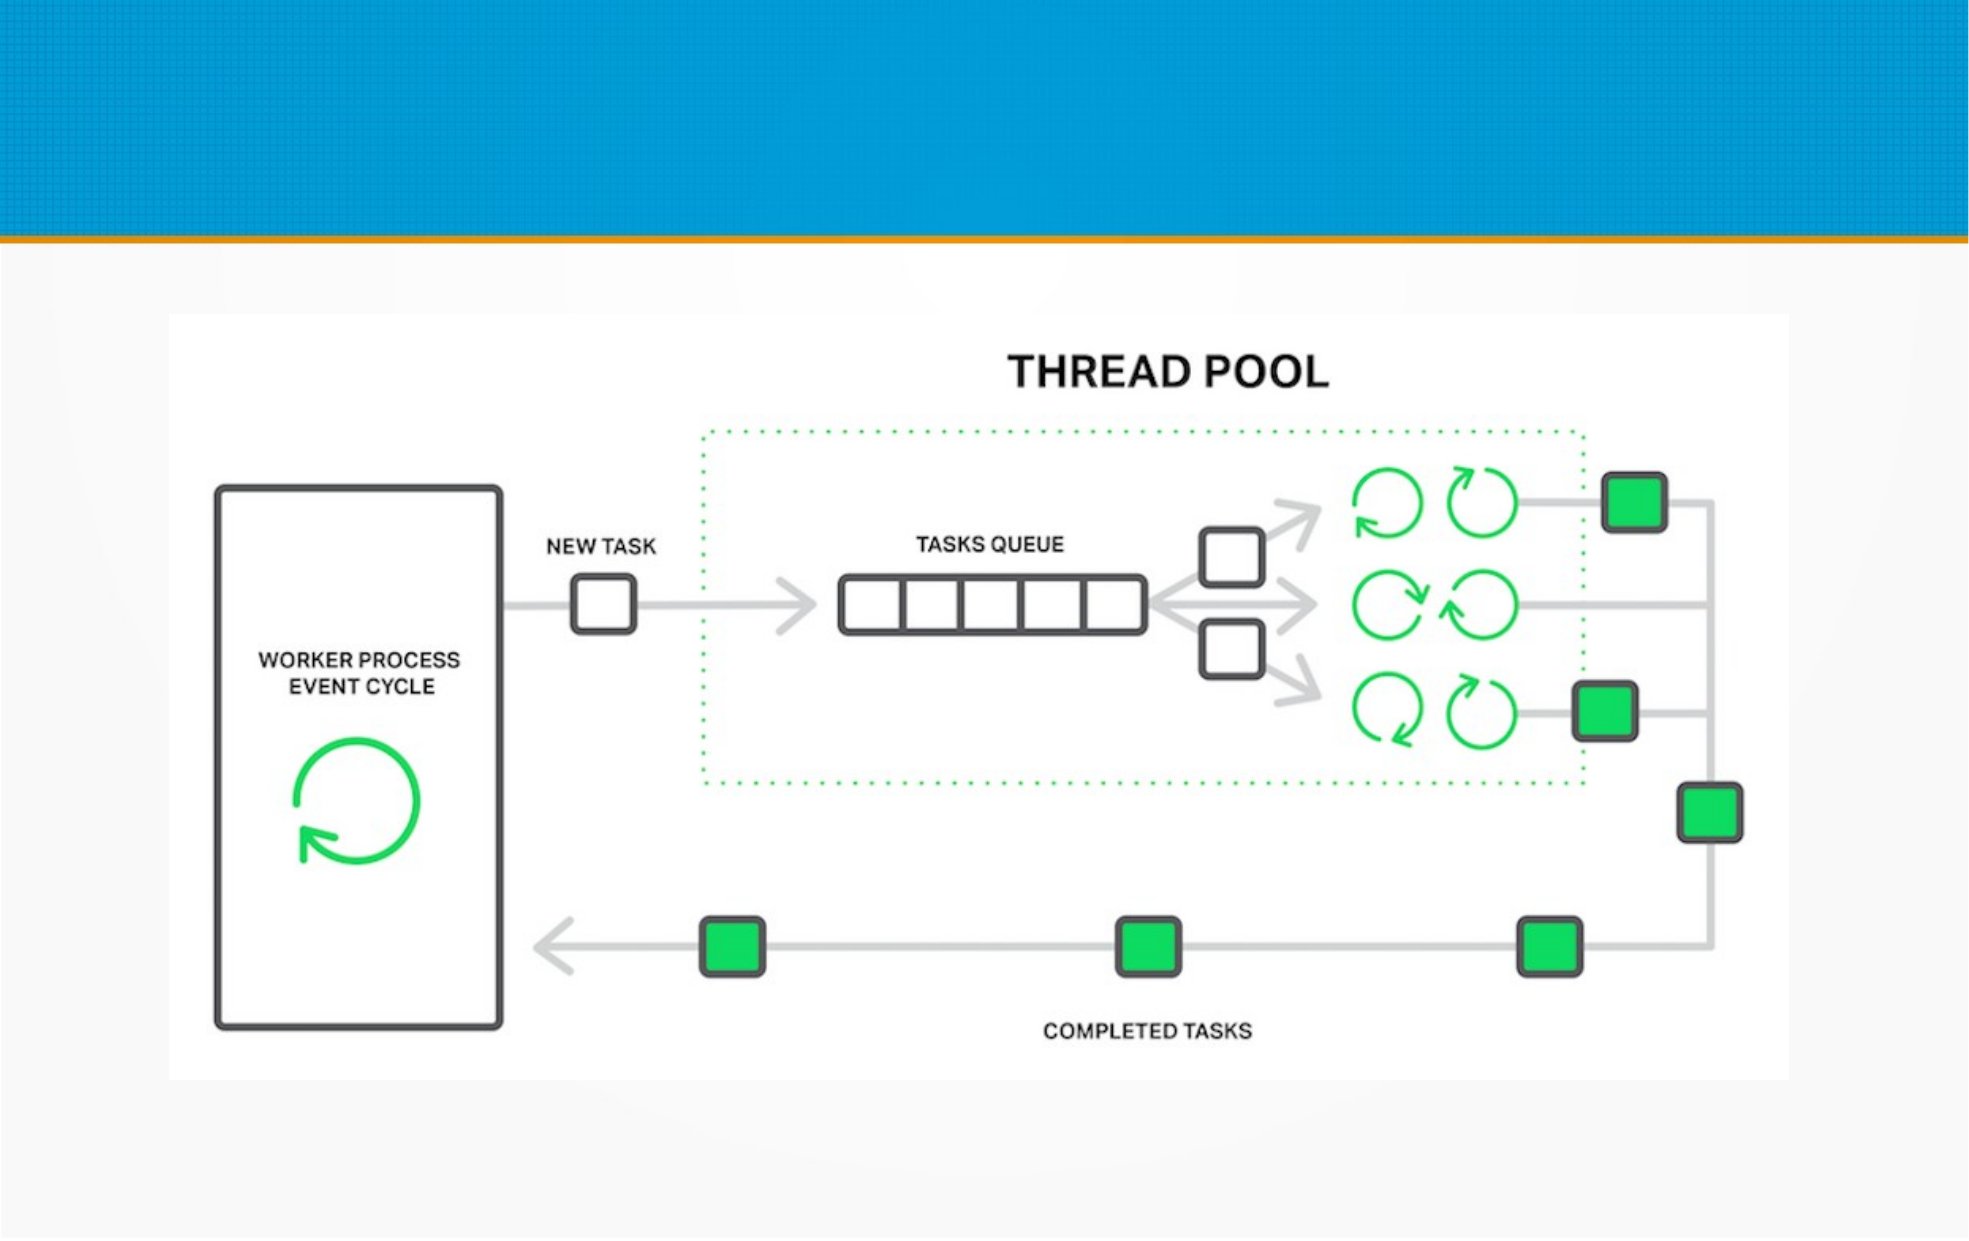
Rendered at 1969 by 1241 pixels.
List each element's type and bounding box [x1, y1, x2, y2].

picture [0, 233, 1969, 1241]
